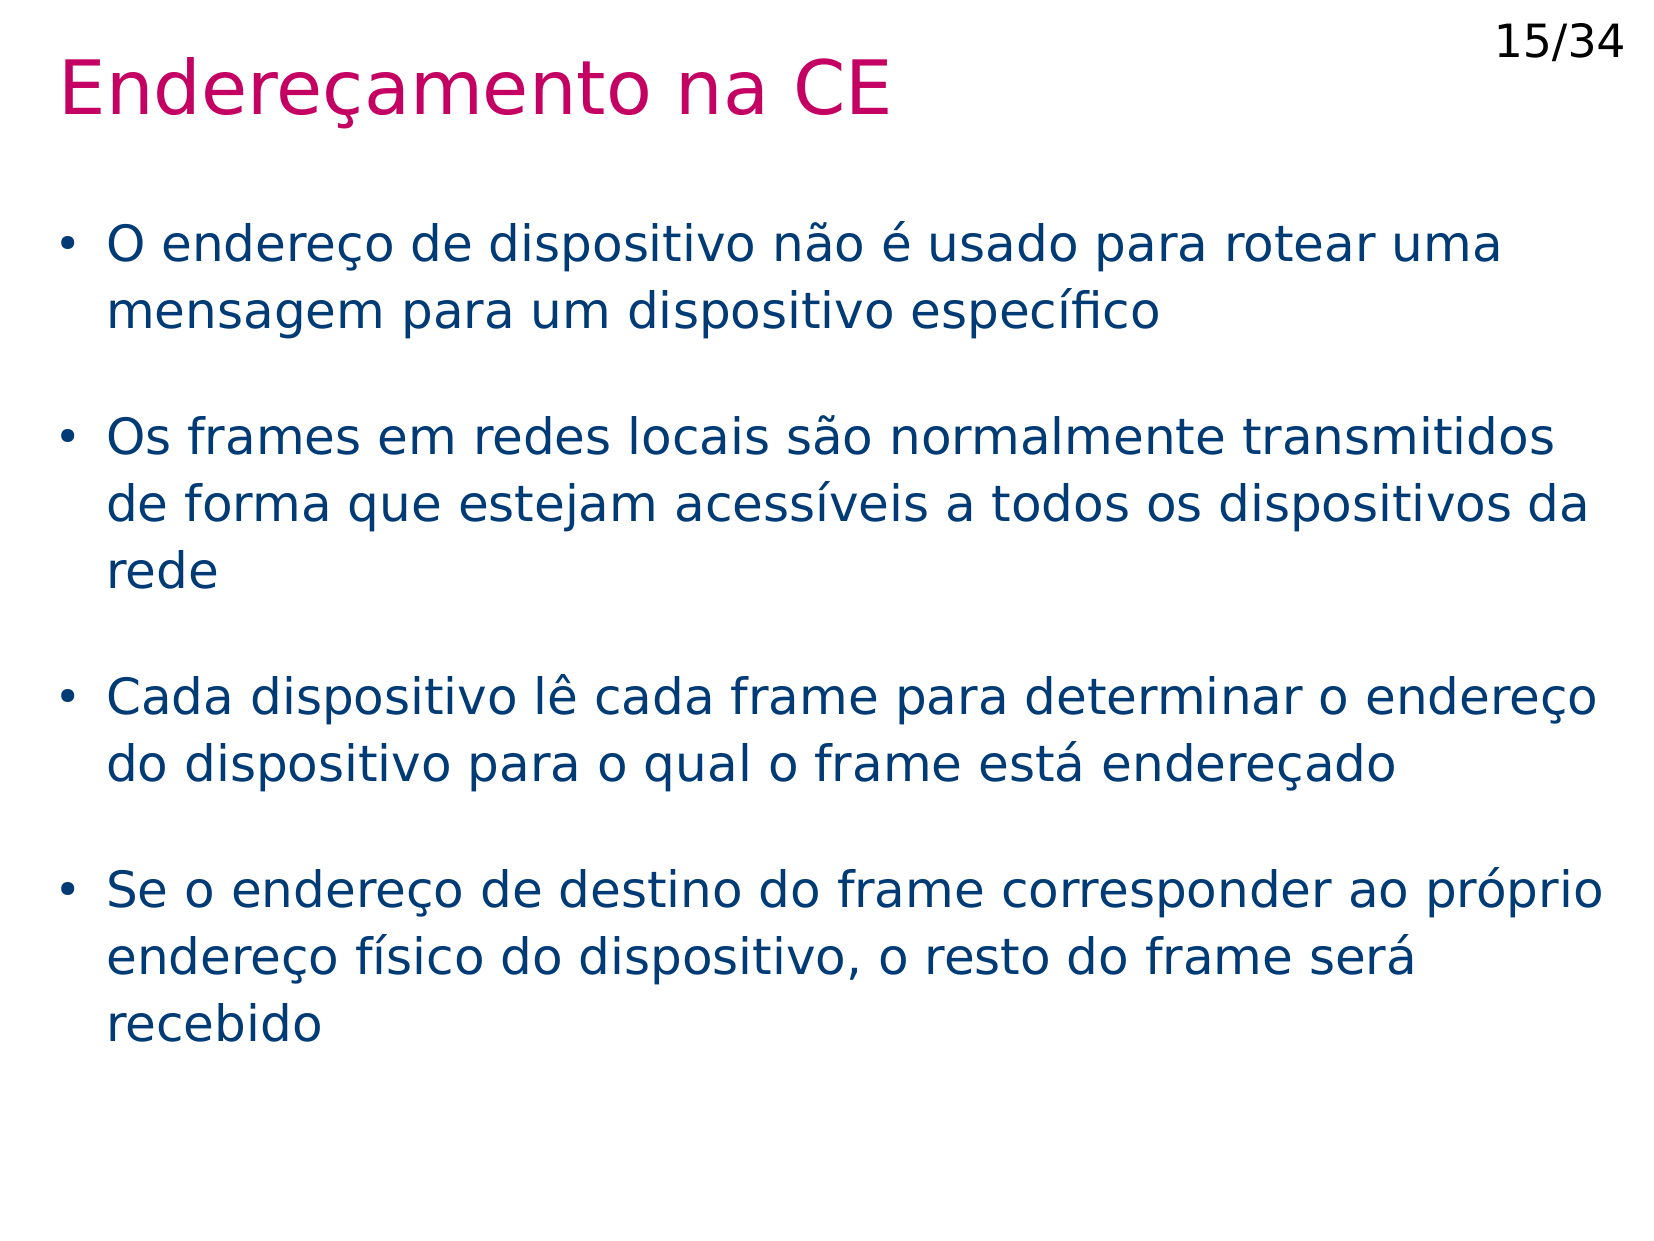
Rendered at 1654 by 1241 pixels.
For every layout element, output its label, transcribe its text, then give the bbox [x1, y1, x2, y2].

list O endereço de dispositivo não é usado para rotear uma mensagem para um dispositivo específico Os frames em redes locais são normalmente transmitidos de forma que estejam acessíveis a todos os dispositivos da rede Cada dispositivo lê cada frame para determinar o endereço do dispositivo para o qual o frame está endereçado Se o endereço de destino do frame corresponder ao próprio endereço físico do dispositivo, o resto do frame será recebido [59, 206, 1625, 1211]
title Endereçamento na CE [59, 29, 1625, 148]
